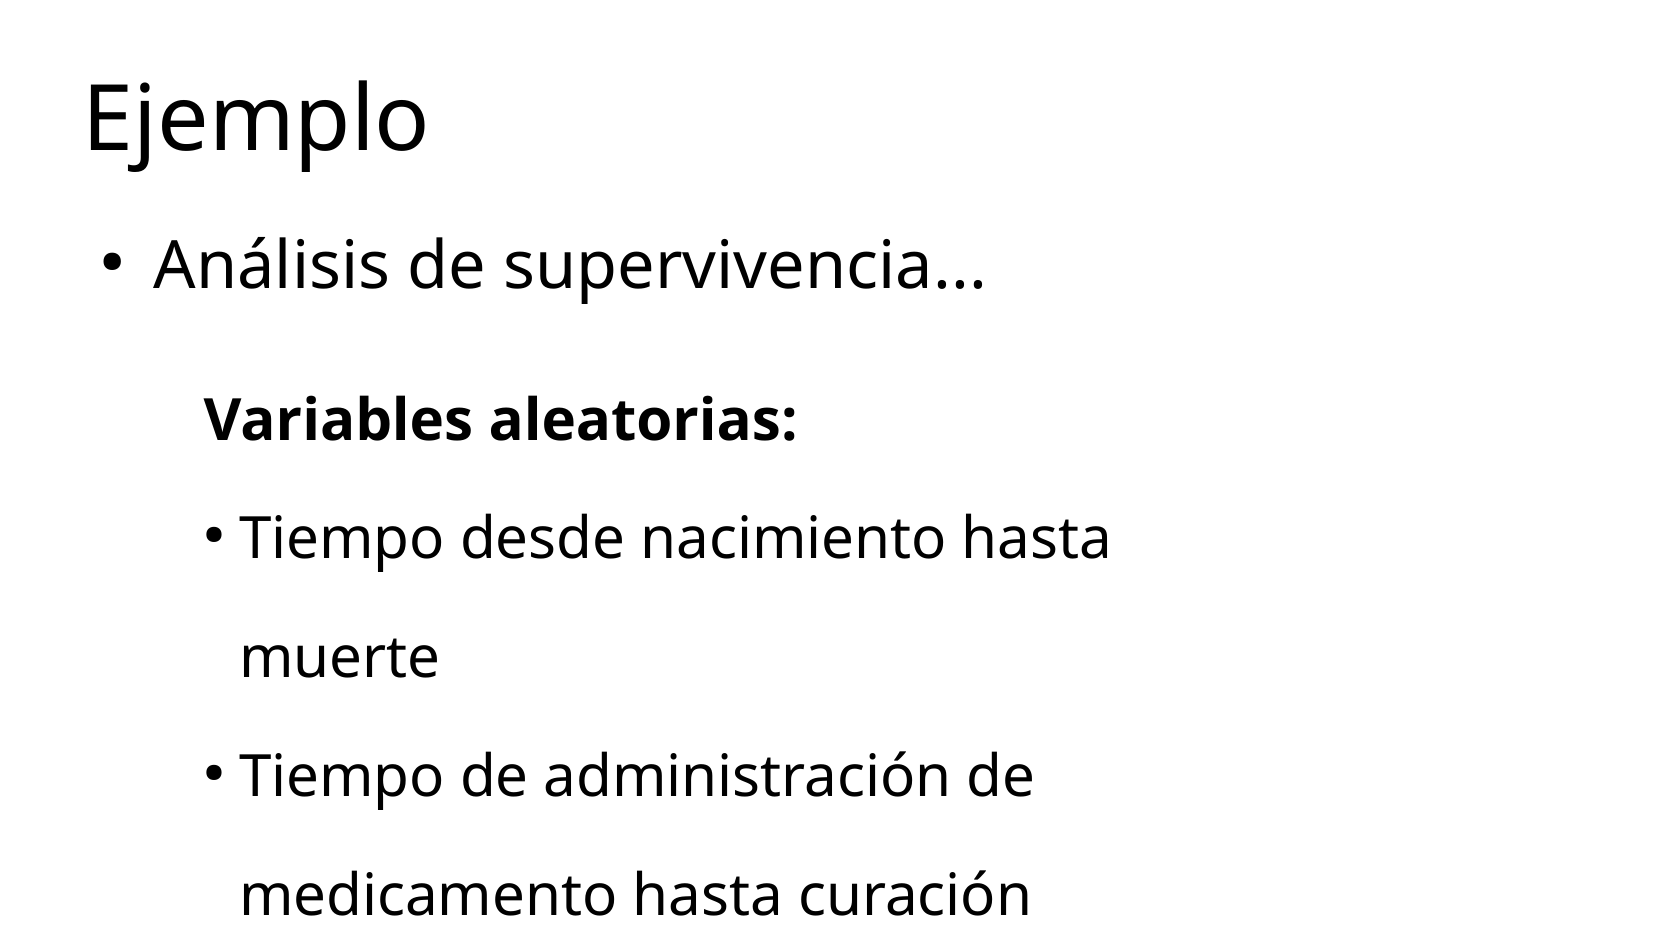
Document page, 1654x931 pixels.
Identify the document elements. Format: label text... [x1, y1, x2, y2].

list Análisis de supervivencia... [82, 217, 1571, 758]
title Ejemplo [82, 37, 1571, 193]
text_box Variables aleatorias: Tiempo desde nacimiento hasta muerte Tiempo de administración de medicamento hasta curación Distancia desde un punto hasta encontrar otro [188, 330, 1312, 870]
